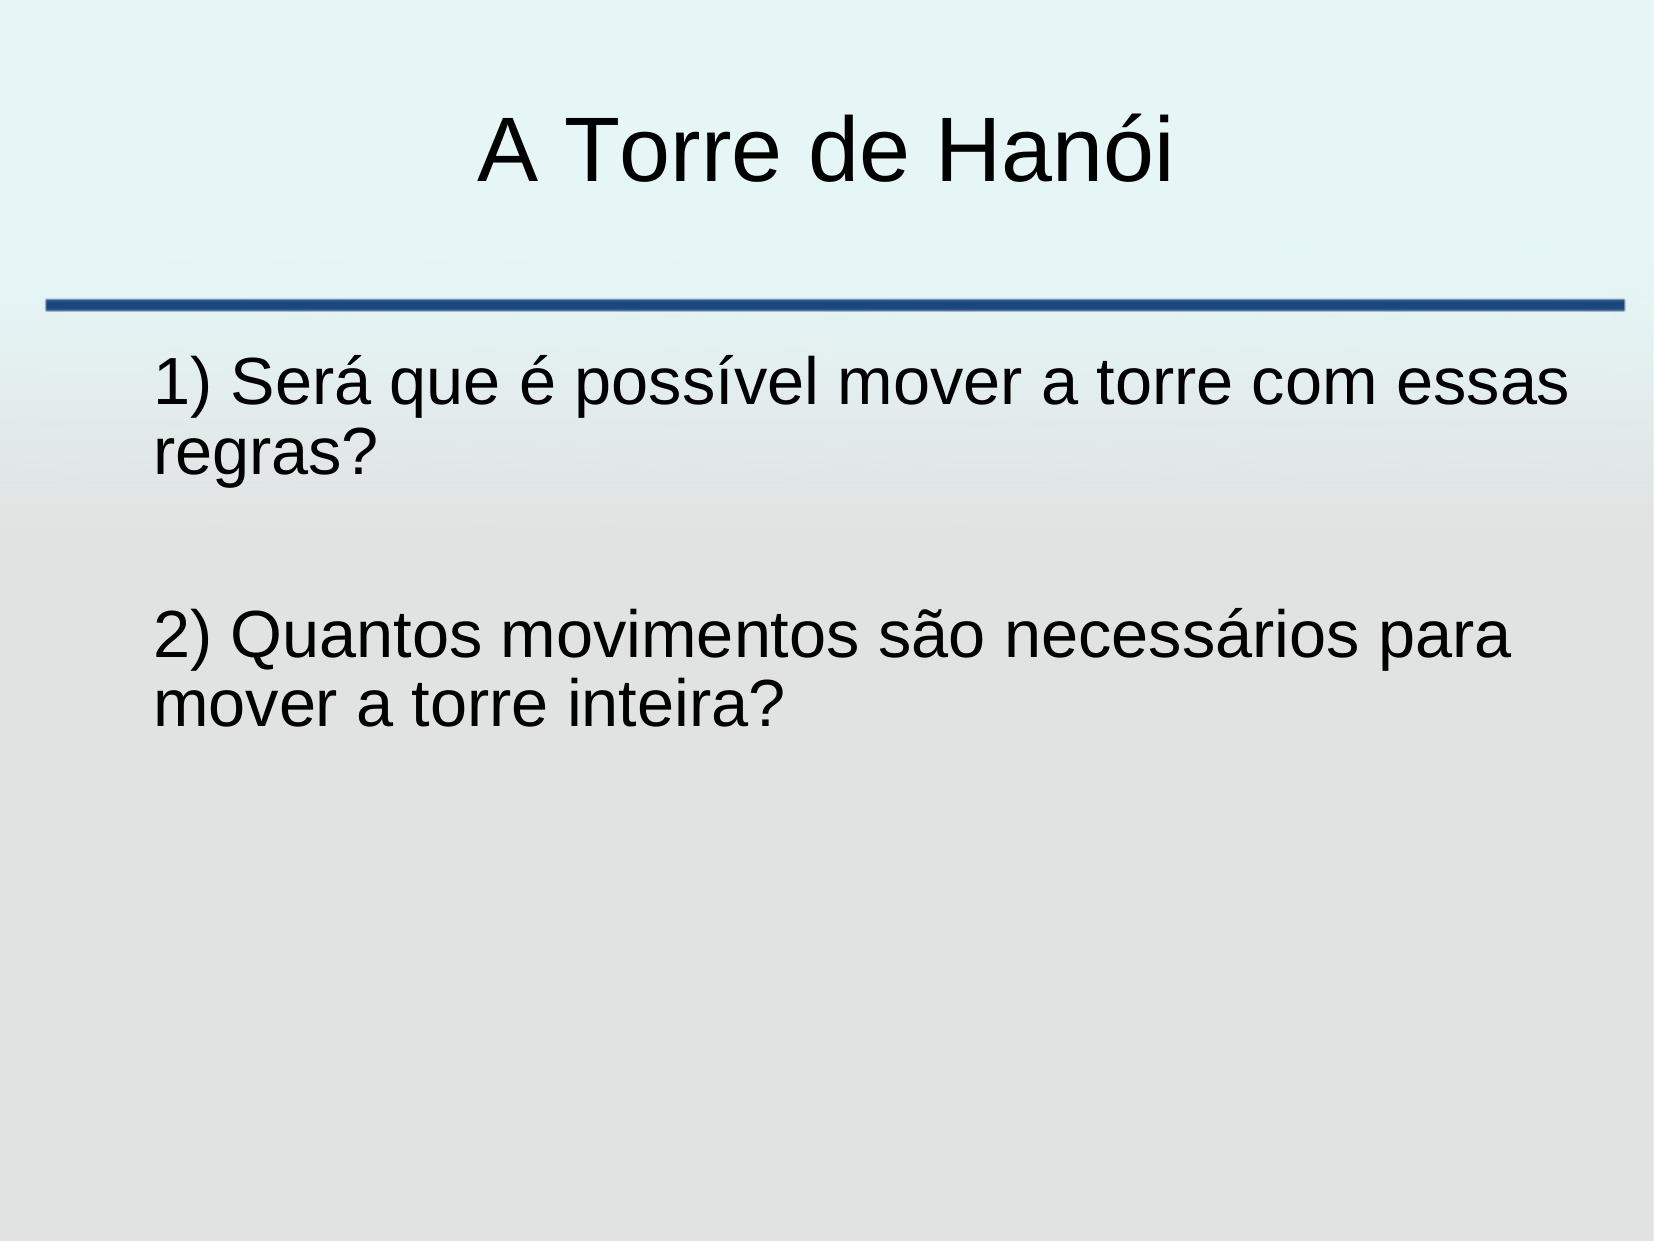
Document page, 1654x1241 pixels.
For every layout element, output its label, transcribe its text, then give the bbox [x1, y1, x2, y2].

title A Torre de Hanói [29, 56, 1625, 249]
list 1) Será que é possível mover a torre com essas regras? 2) Quantos movimentos são necessários para mover a torre inteira? [82, 349, 1618, 1153]
picture [0, 0, 1654, 1241]
